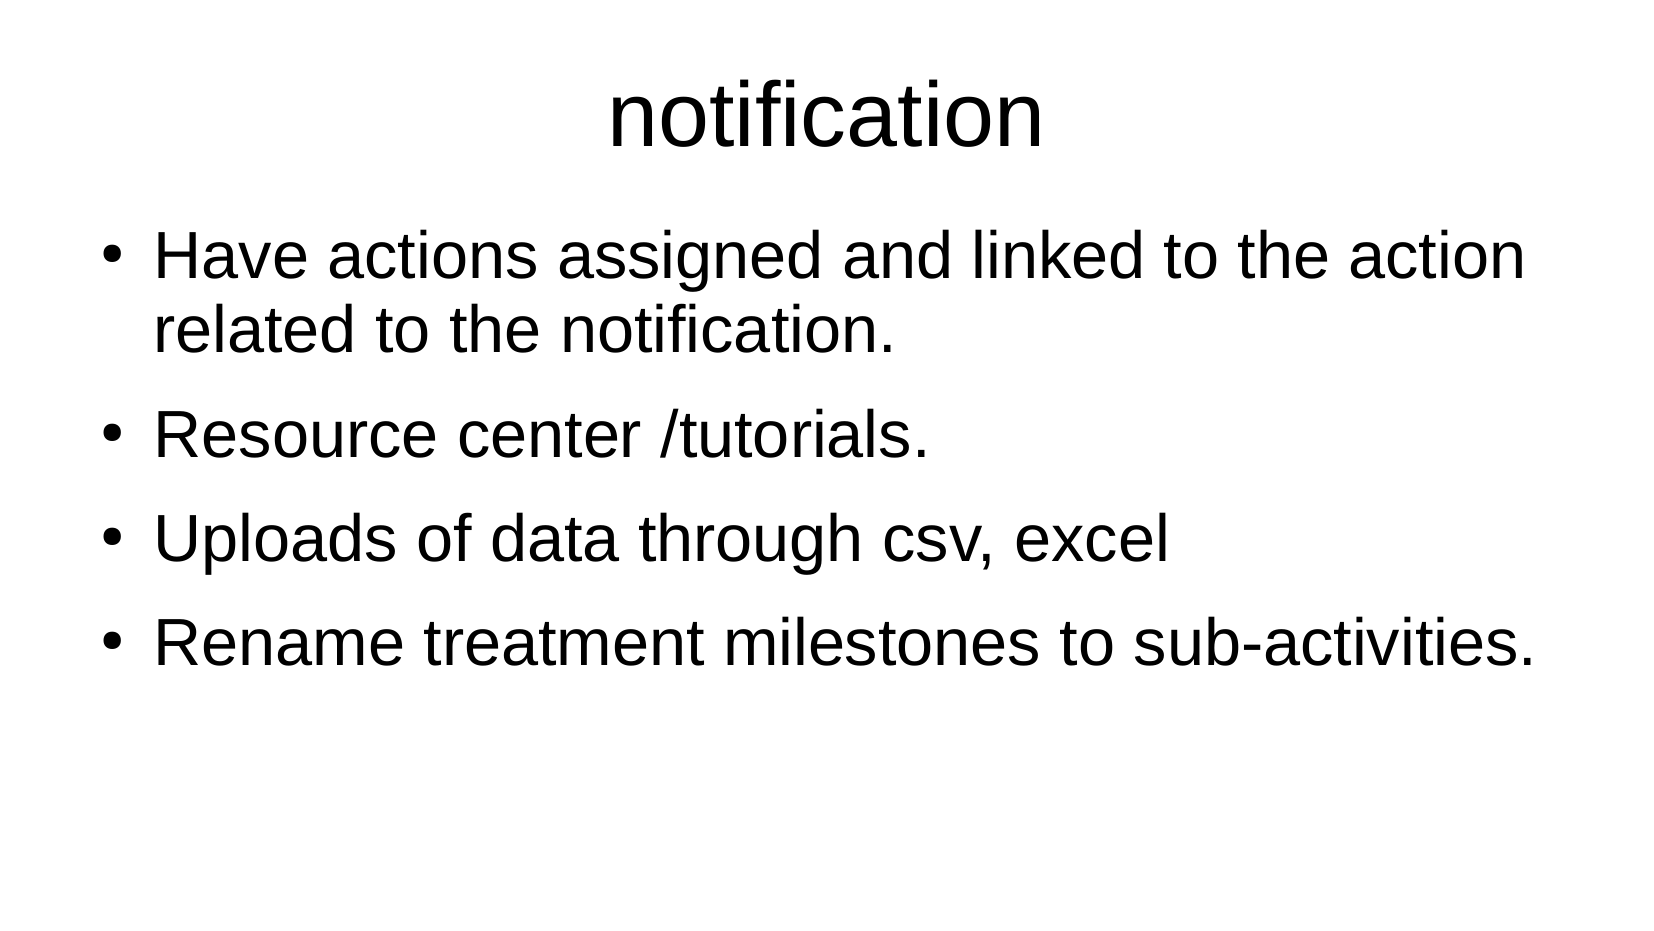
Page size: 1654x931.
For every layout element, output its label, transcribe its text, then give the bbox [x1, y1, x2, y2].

list Have actions assigned and linked to the action related to the notification. Resource center /tutorials. Uploads of data through csv, excel Rename treatment milestones to sub-activities. [82, 217, 1571, 758]
title notification [82, 37, 1571, 193]
